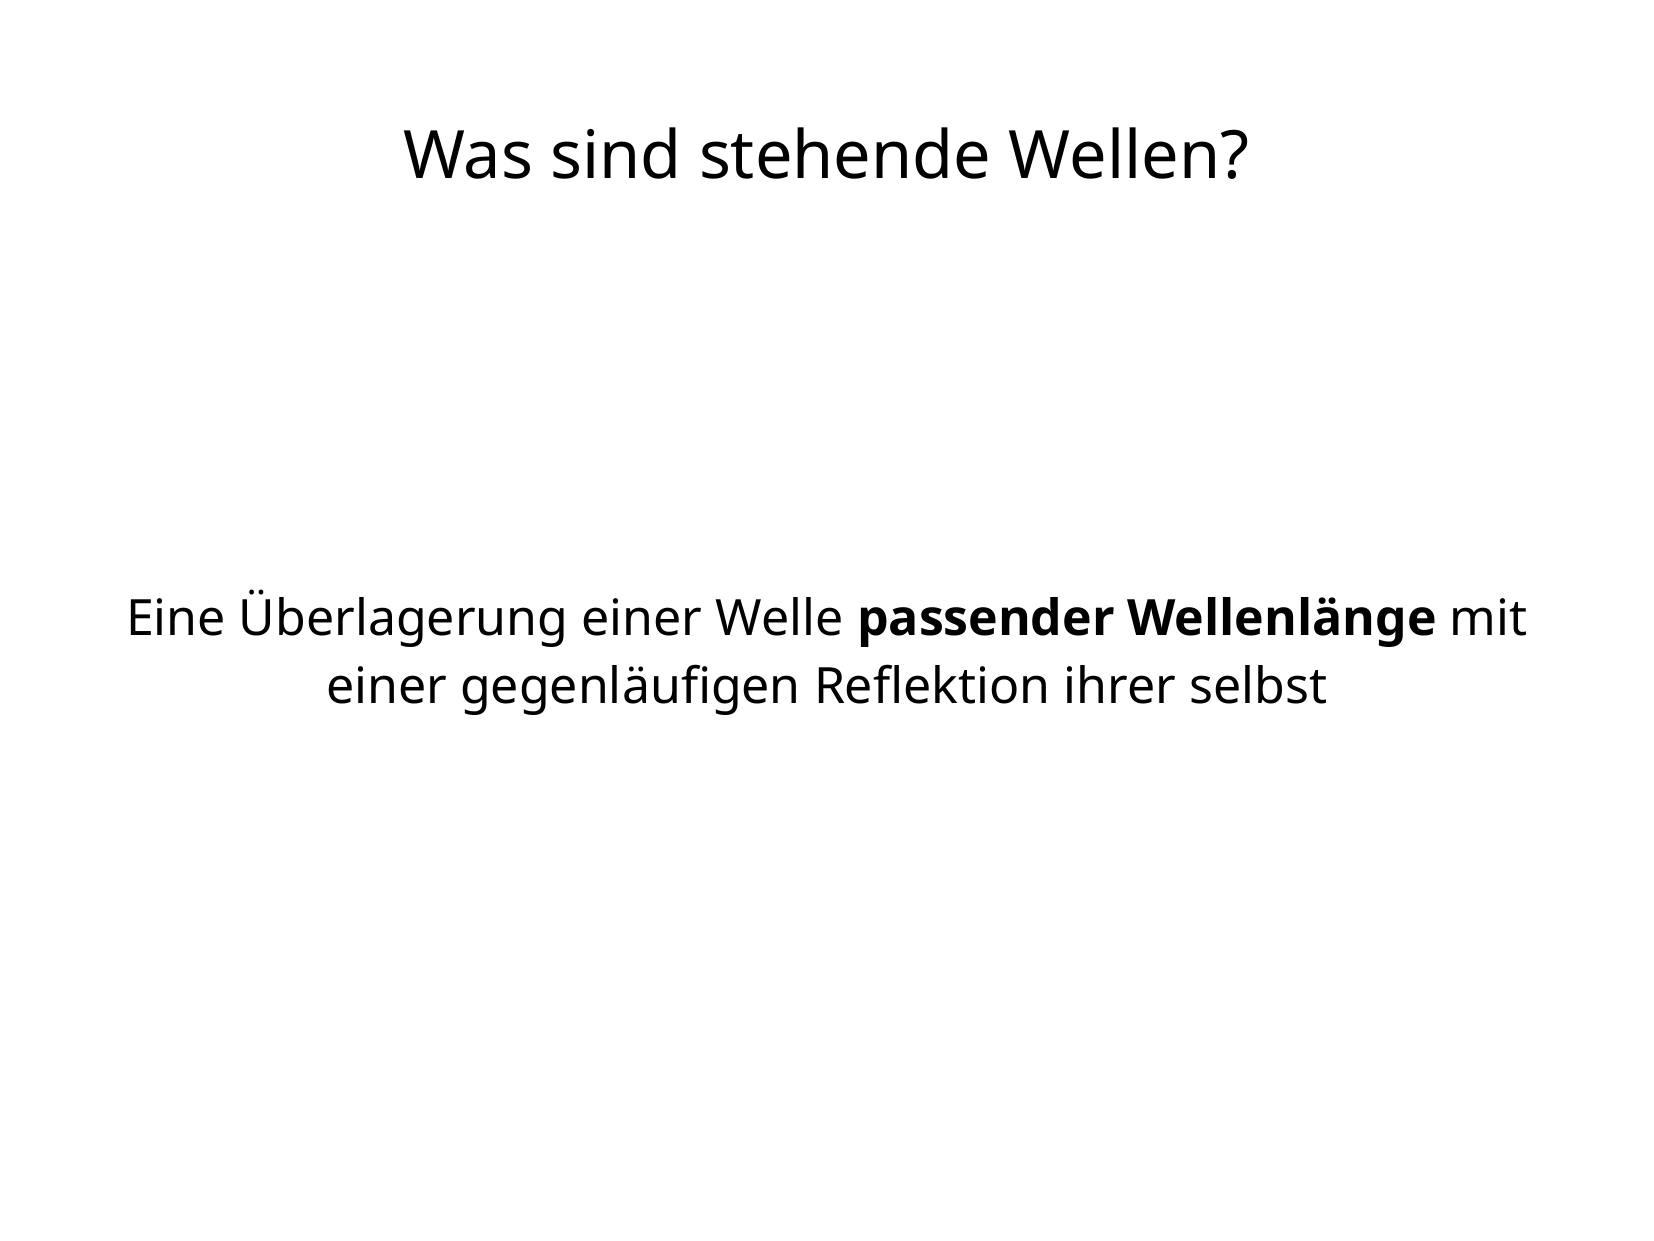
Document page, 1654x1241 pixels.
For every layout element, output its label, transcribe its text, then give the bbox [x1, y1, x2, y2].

title Was sind stehende Wellen? [82, 49, 1571, 257]
subtitle Eine Überlagerung einer Welle passender Wellenlänge mit einer gegenläufigen Reflektion ihrer selbst [82, 290, 1571, 1010]
